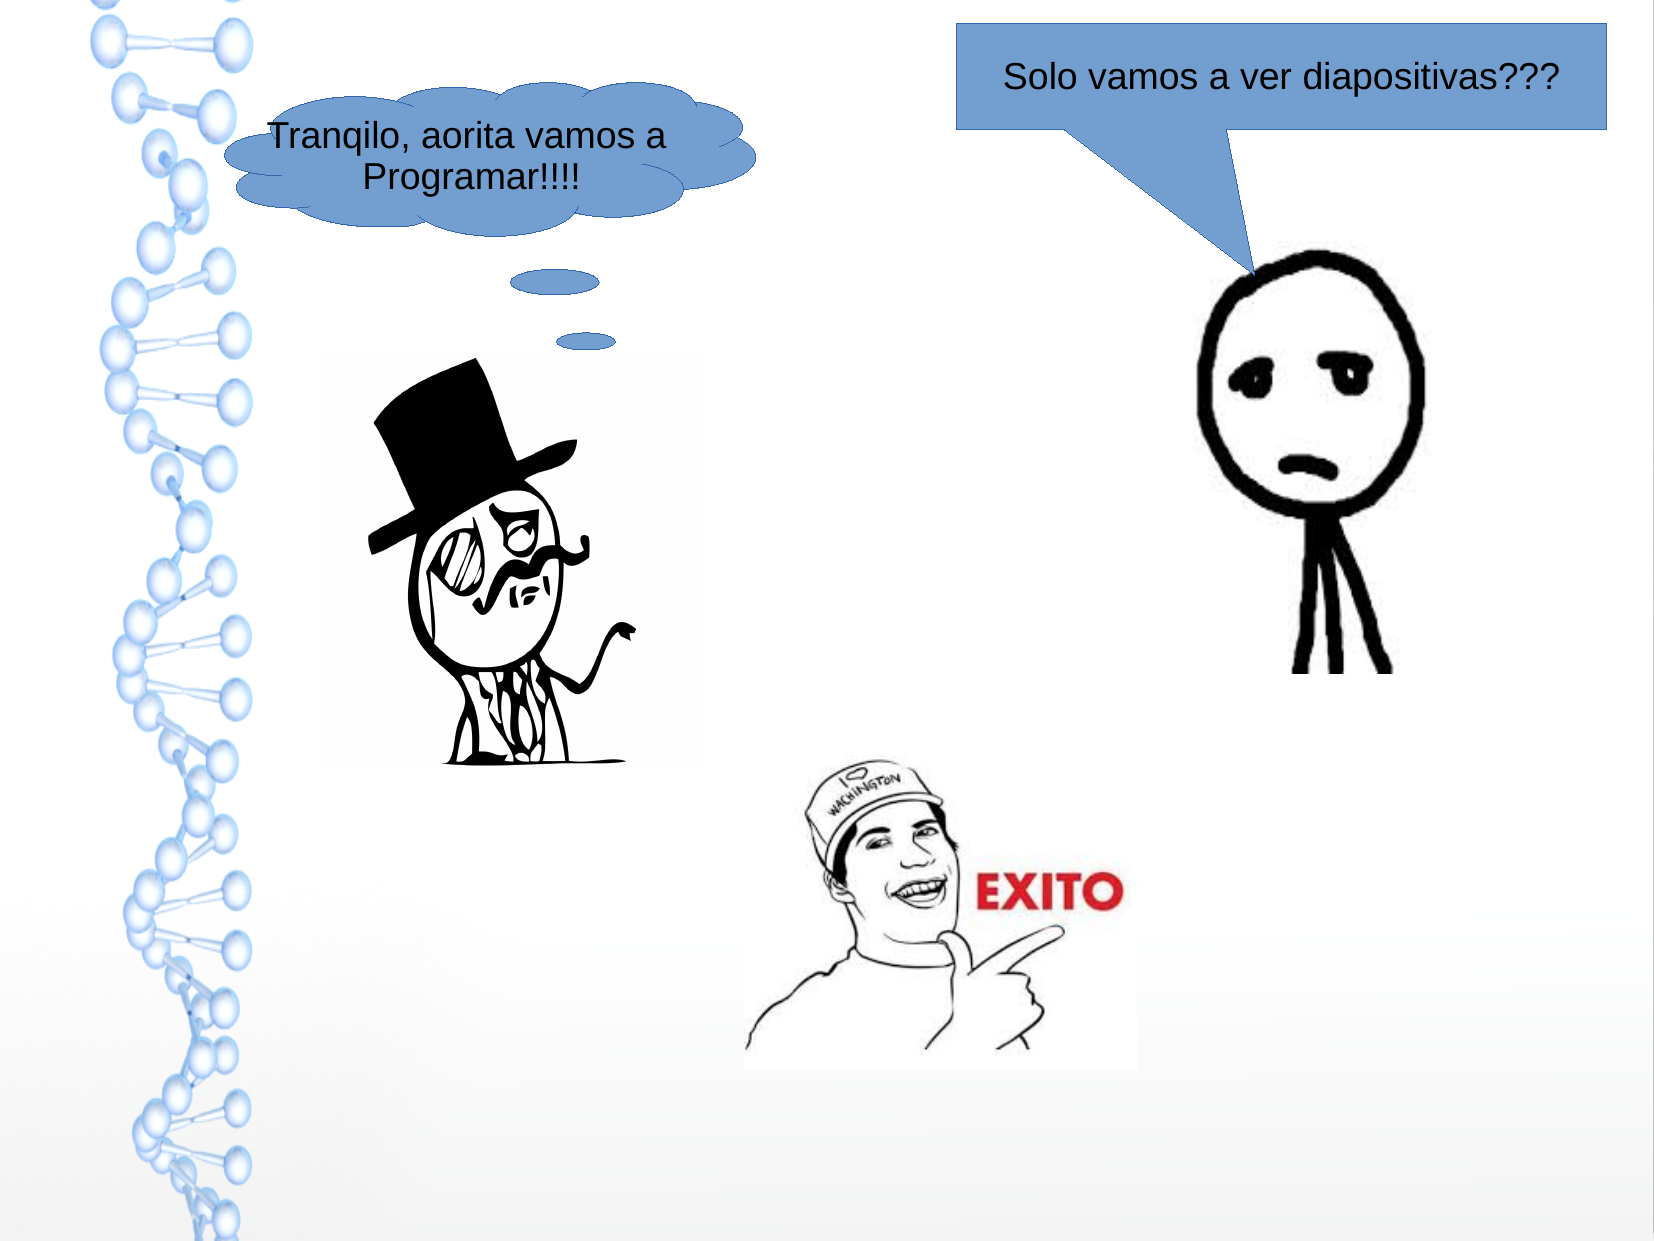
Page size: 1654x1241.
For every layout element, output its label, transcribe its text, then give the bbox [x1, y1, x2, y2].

text_box Tranqilo, aorita vamos a Programar!!!! [556, 332, 616, 350]
text_box Solo vamos a ver diapositivas??? [956, 23, 1607, 276]
text_box Tranqilo, aorita vamos a Programar!!!! [510, 269, 600, 295]
text_box Tranqilo, aorita vamos a Programar!!!! [224, 82, 756, 237]
picture [0, 0, 1654, 1241]
